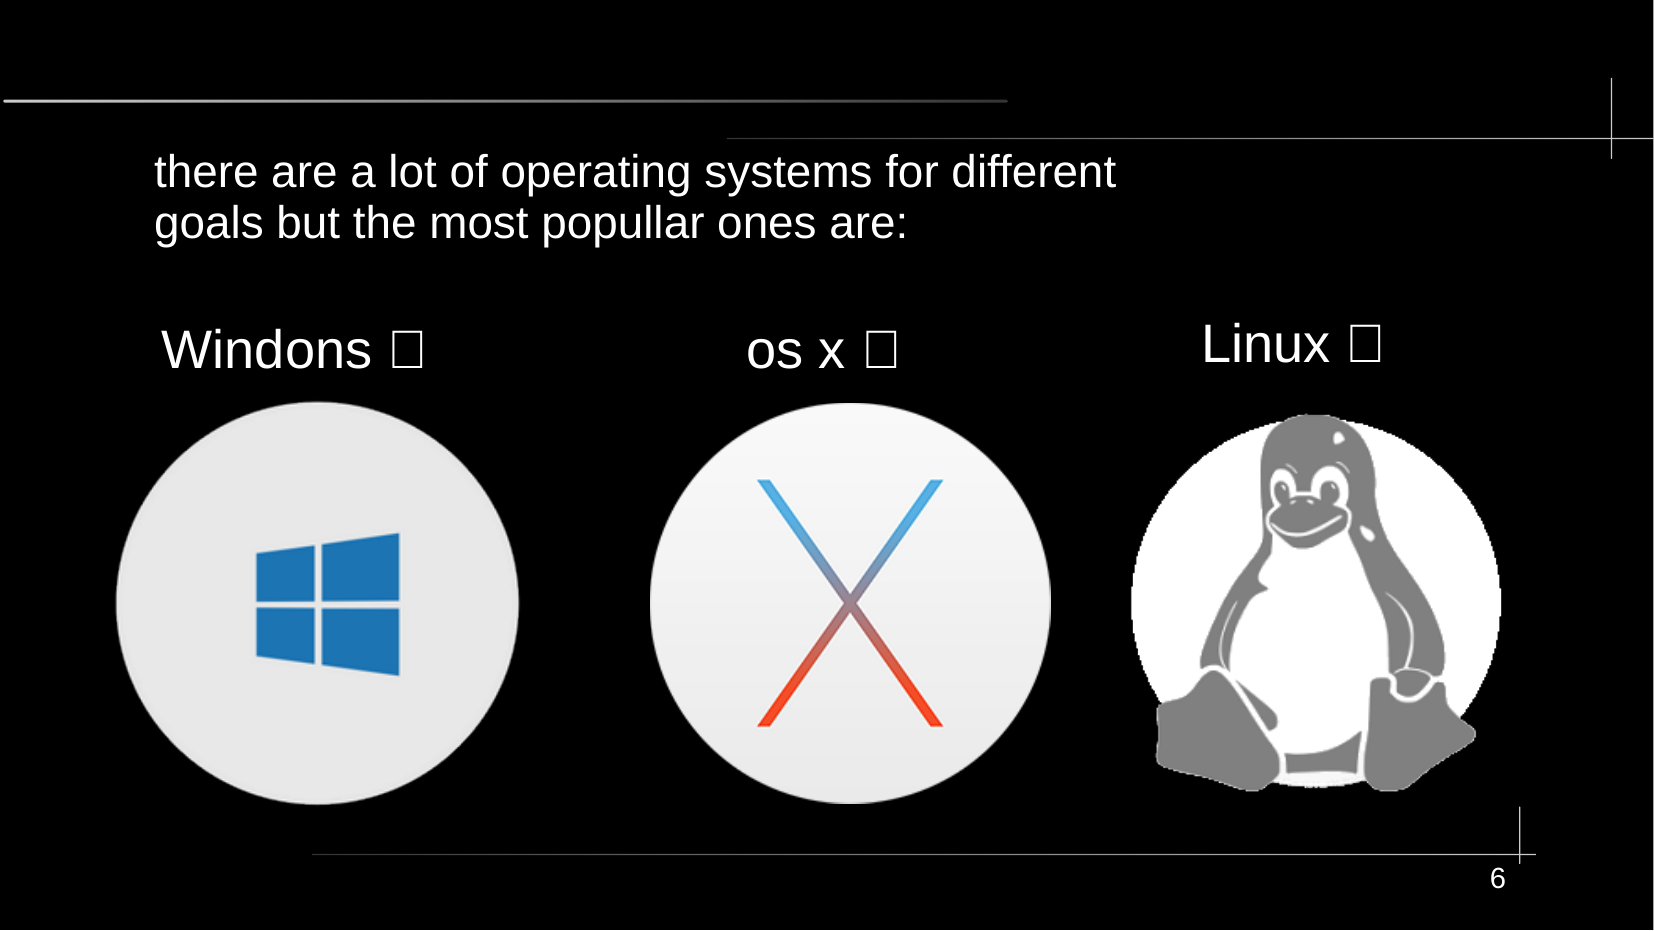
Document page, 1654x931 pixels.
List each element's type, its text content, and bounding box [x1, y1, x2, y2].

picture [82, 368, 554, 840]
text_box Linux  [1186, 306, 1420, 363]
text_box os x  [731, 311, 932, 369]
text_box Windons  [146, 311, 445, 368]
picture [650, 403, 1051, 804]
list there are a lot of operating systems for different goals but the most popullar ones are: [83, 146, 1162, 287]
picture [1101, 388, 1532, 820]
